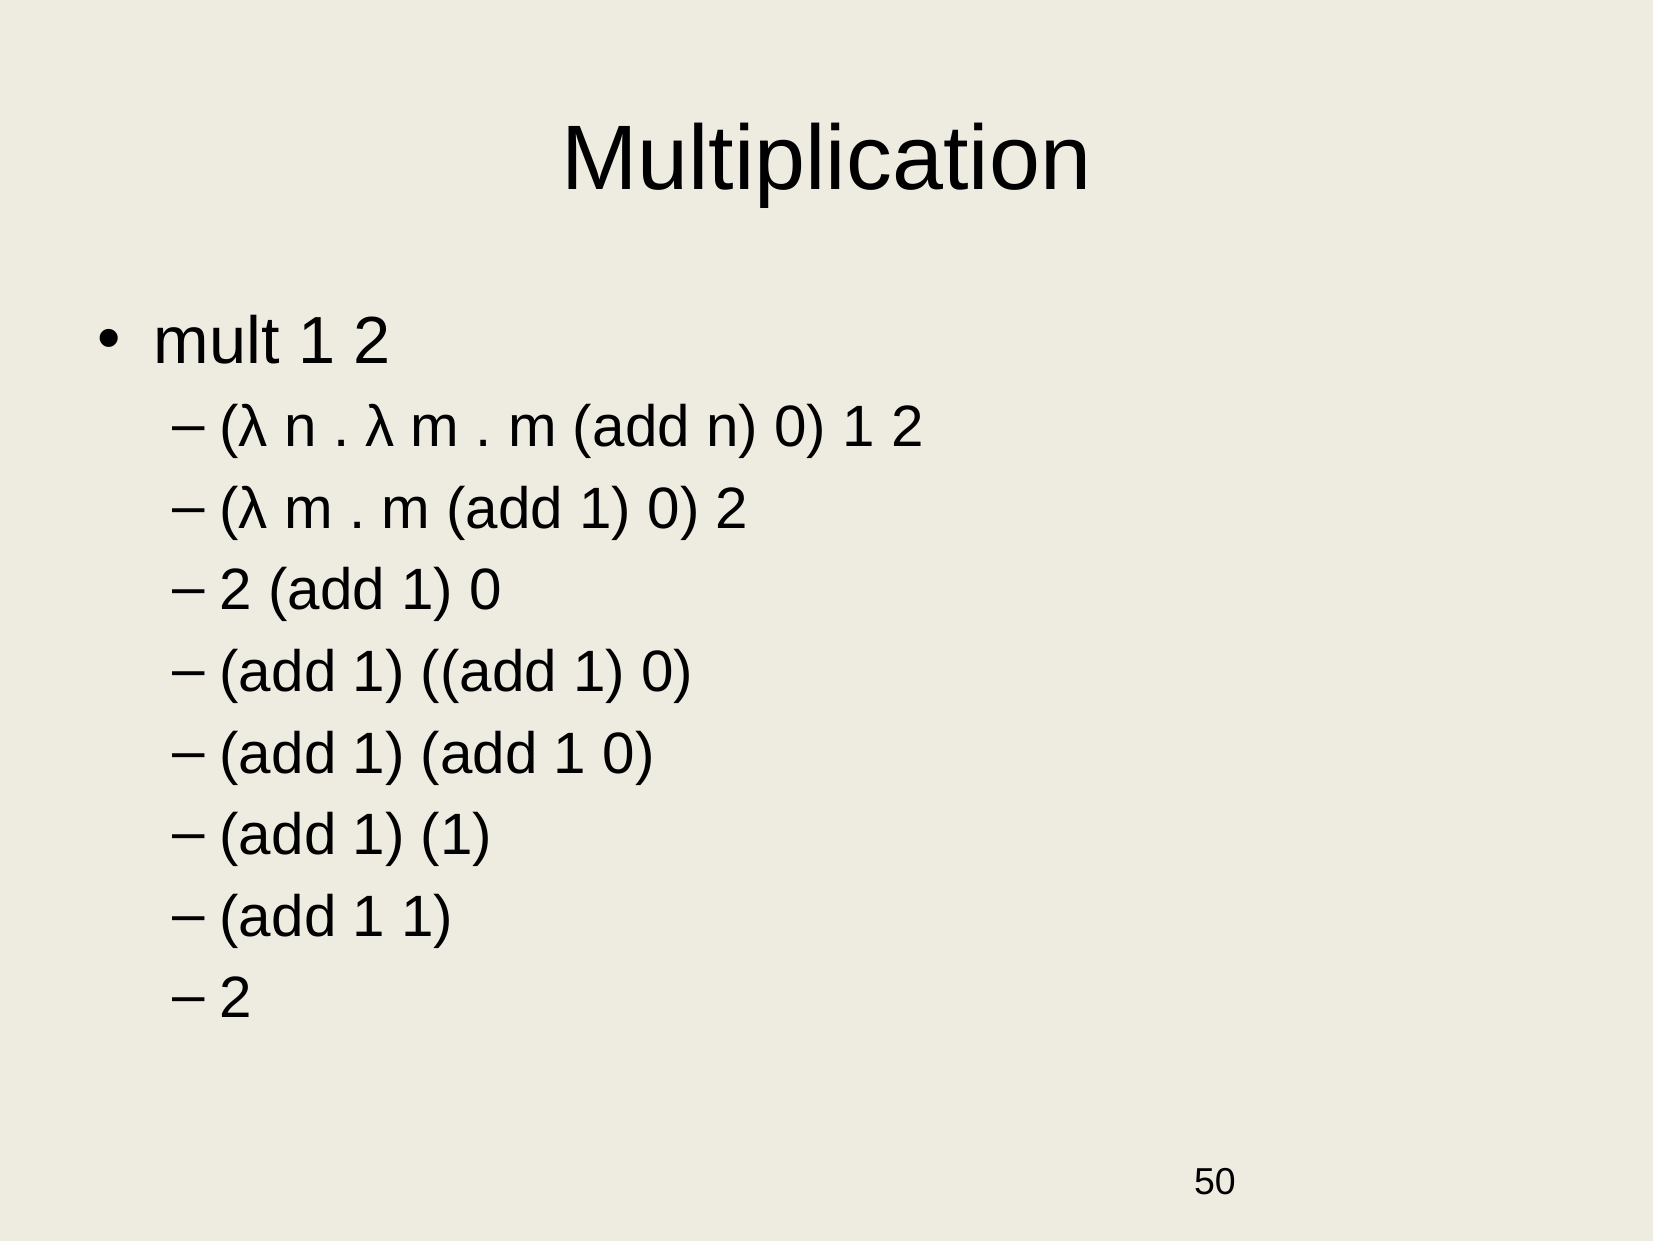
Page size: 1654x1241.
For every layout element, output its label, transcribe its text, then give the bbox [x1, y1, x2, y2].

slide_number <number> [1179, 1149, 1565, 1216]
title Multiplication [82, 49, 1571, 257]
list mult 1 2 (λ n . λ m . m (add n) 0) 1 2 (λ m . m (add 1) 0) 2 2 (add 1) 0 (add 1) ((add 1) 0) (add 1) (add 1 0) (add 1) (1) (add 1 1) 2 [82, 289, 1571, 1109]
